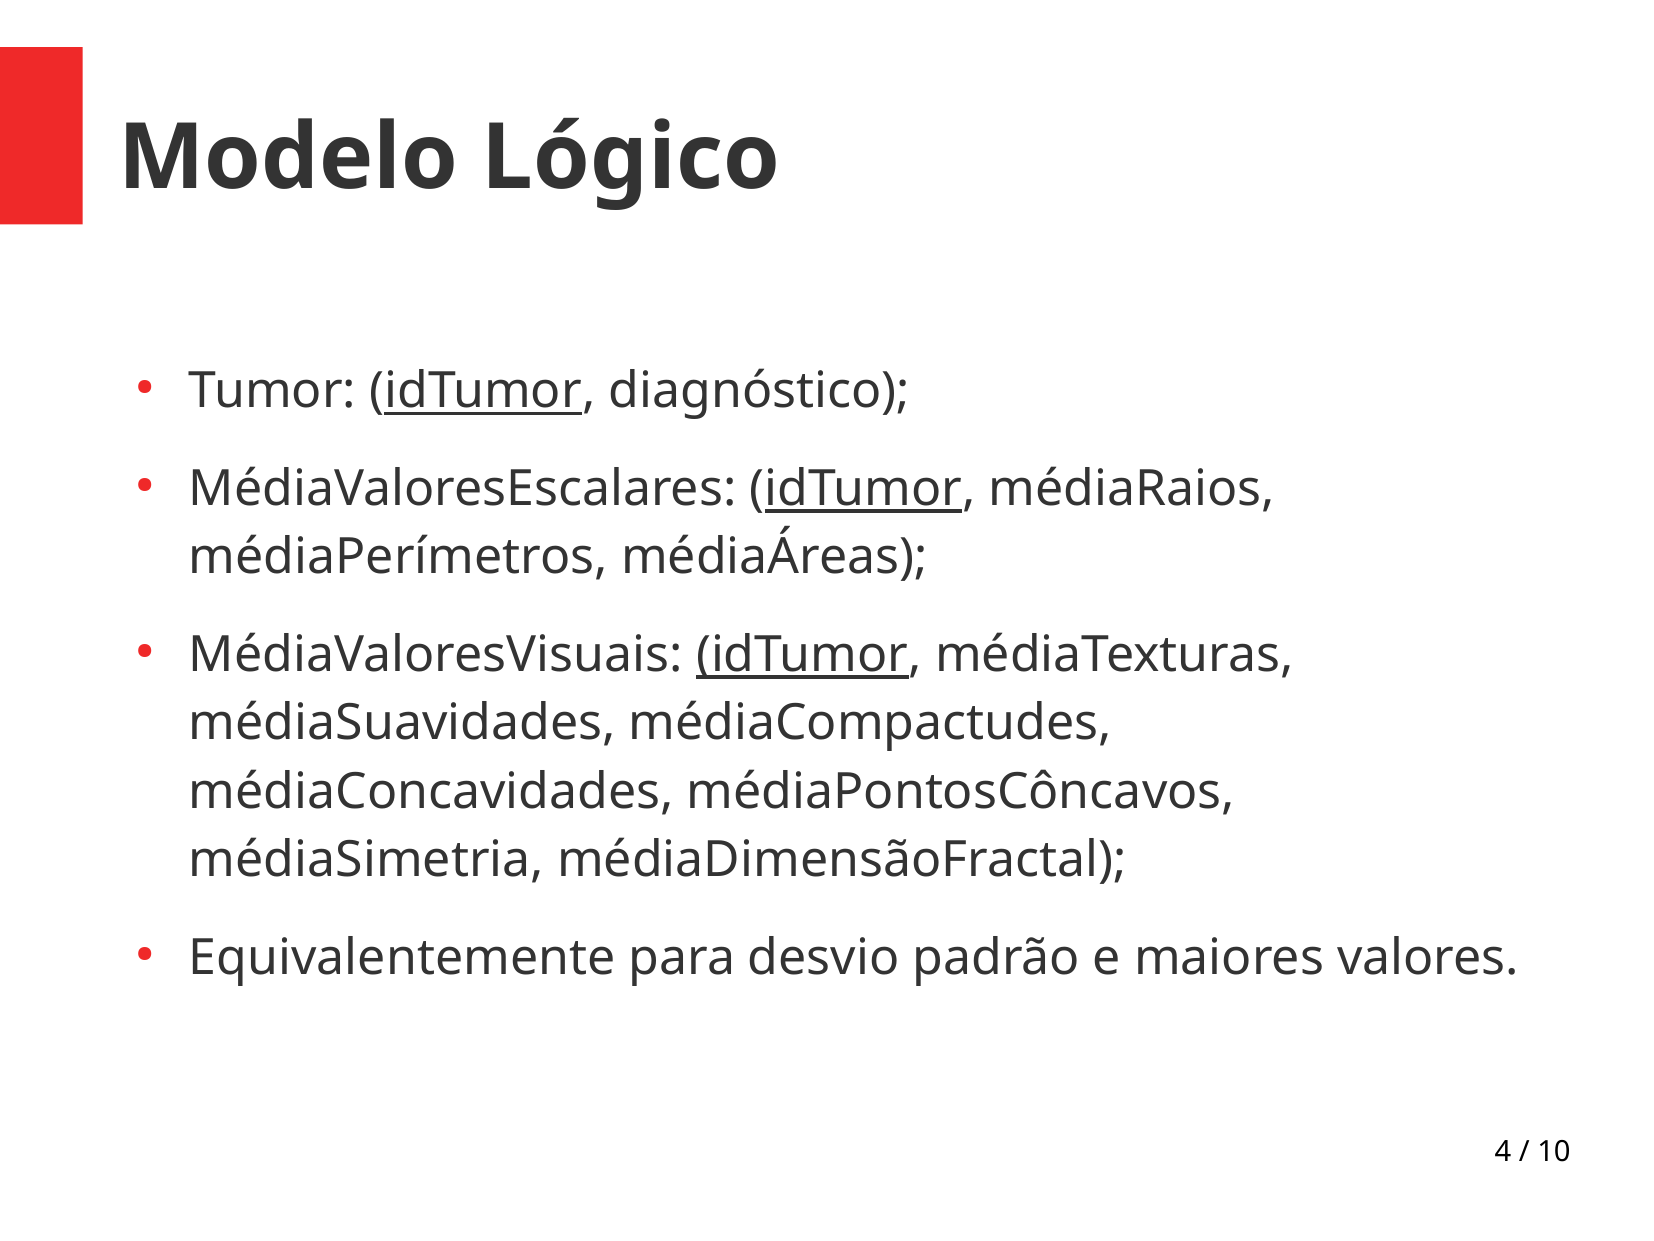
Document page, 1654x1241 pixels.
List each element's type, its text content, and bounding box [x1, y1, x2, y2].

title Modelo Lógico [118, 49, 1571, 257]
list Tumor: (idTumor, diagnóstico); MédiaValoresEscalares: (idTumor, médiaRaios, médiaPerímetros, médiaÁreas); MédiaValoresVisuais: (idTumor, médiaTexturas, médiaSuavidades, médiaCompactudes, médiaConcavidades, médiaPontosCôncavos, médiaSimetria, médiaDimensãoFractal); Equivalentemente para desvio padrão e maiores valores. [118, 354, 1536, 1074]
